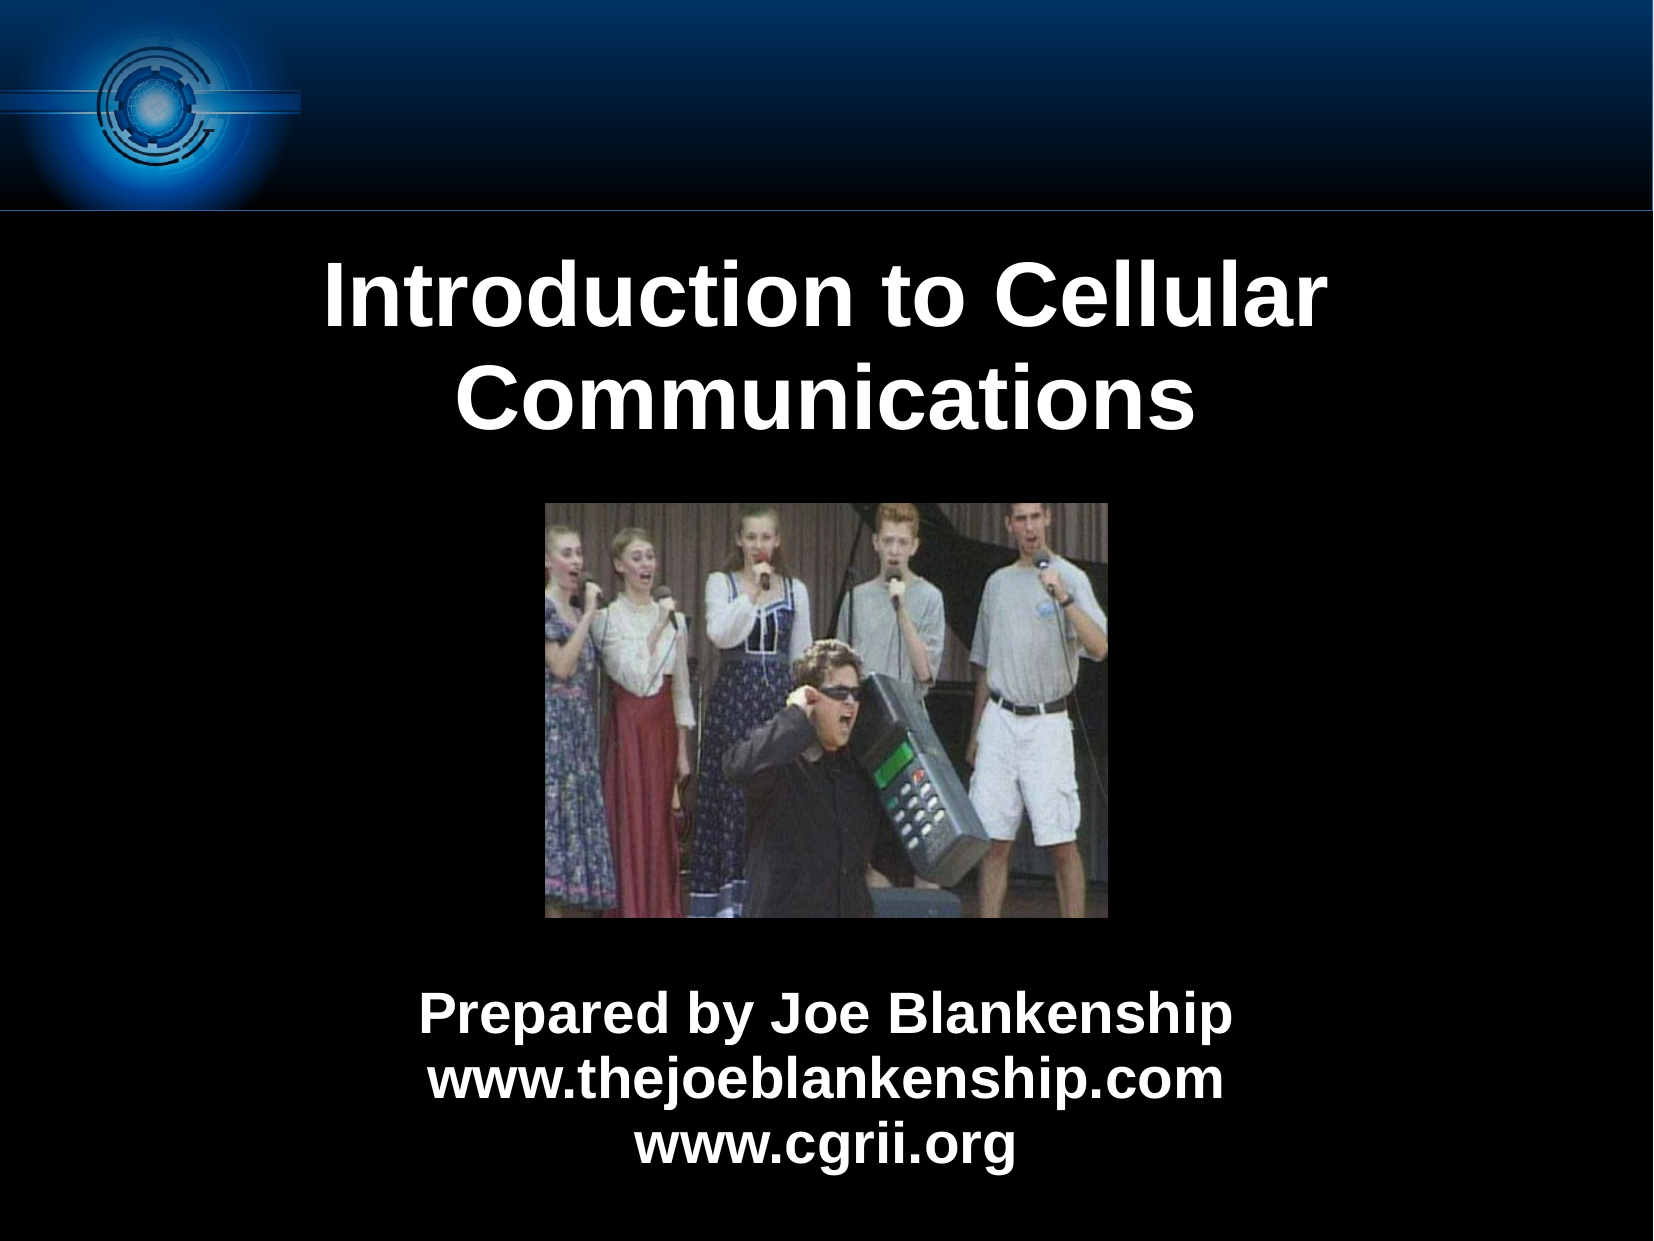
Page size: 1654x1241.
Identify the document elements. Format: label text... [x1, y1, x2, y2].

title Introduction to Cellular Communications [82, 242, 1571, 451]
picture [0, 87, 301, 210]
title Prepared by Joe Blankenship www.thejoeblankenship.com www.cgrii.org [98, 980, 1554, 1177]
picture [545, 503, 1108, 918]
